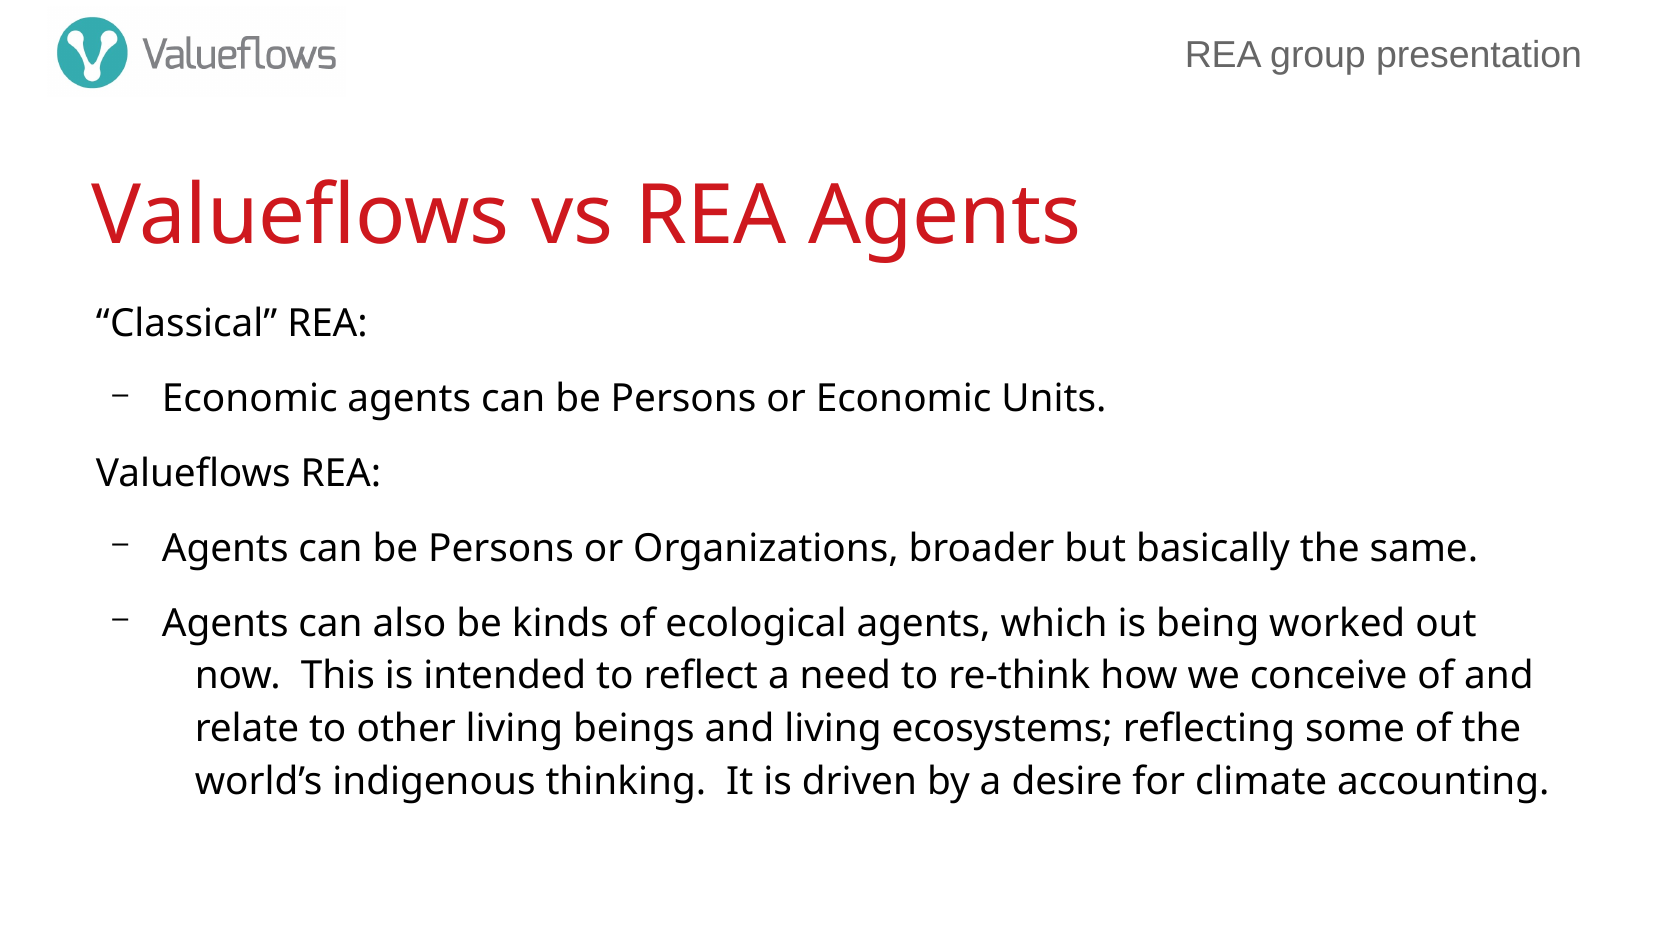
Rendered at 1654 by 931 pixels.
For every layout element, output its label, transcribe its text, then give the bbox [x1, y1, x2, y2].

text_box REA group presentation [1170, 26, 1630, 126]
text_box Valueflows vs REA Agents [76, 147, 1336, 329]
picture [47, 6, 346, 97]
list “Classical” REA: Economic agents can be Persons or Economic Units. Valueflows REA: Agents can be Persons or Organizations, broader but basically the same. Agents can also be kinds of ecological agents, which is being worked out now. This is intended to reflect a need to re-think how we conceive of and relate to other living beings and living ecosystems; reflecting some of the world’s indigenous thinking. It is driven by a desire for climate accounting. [30, 295, 1559, 858]
